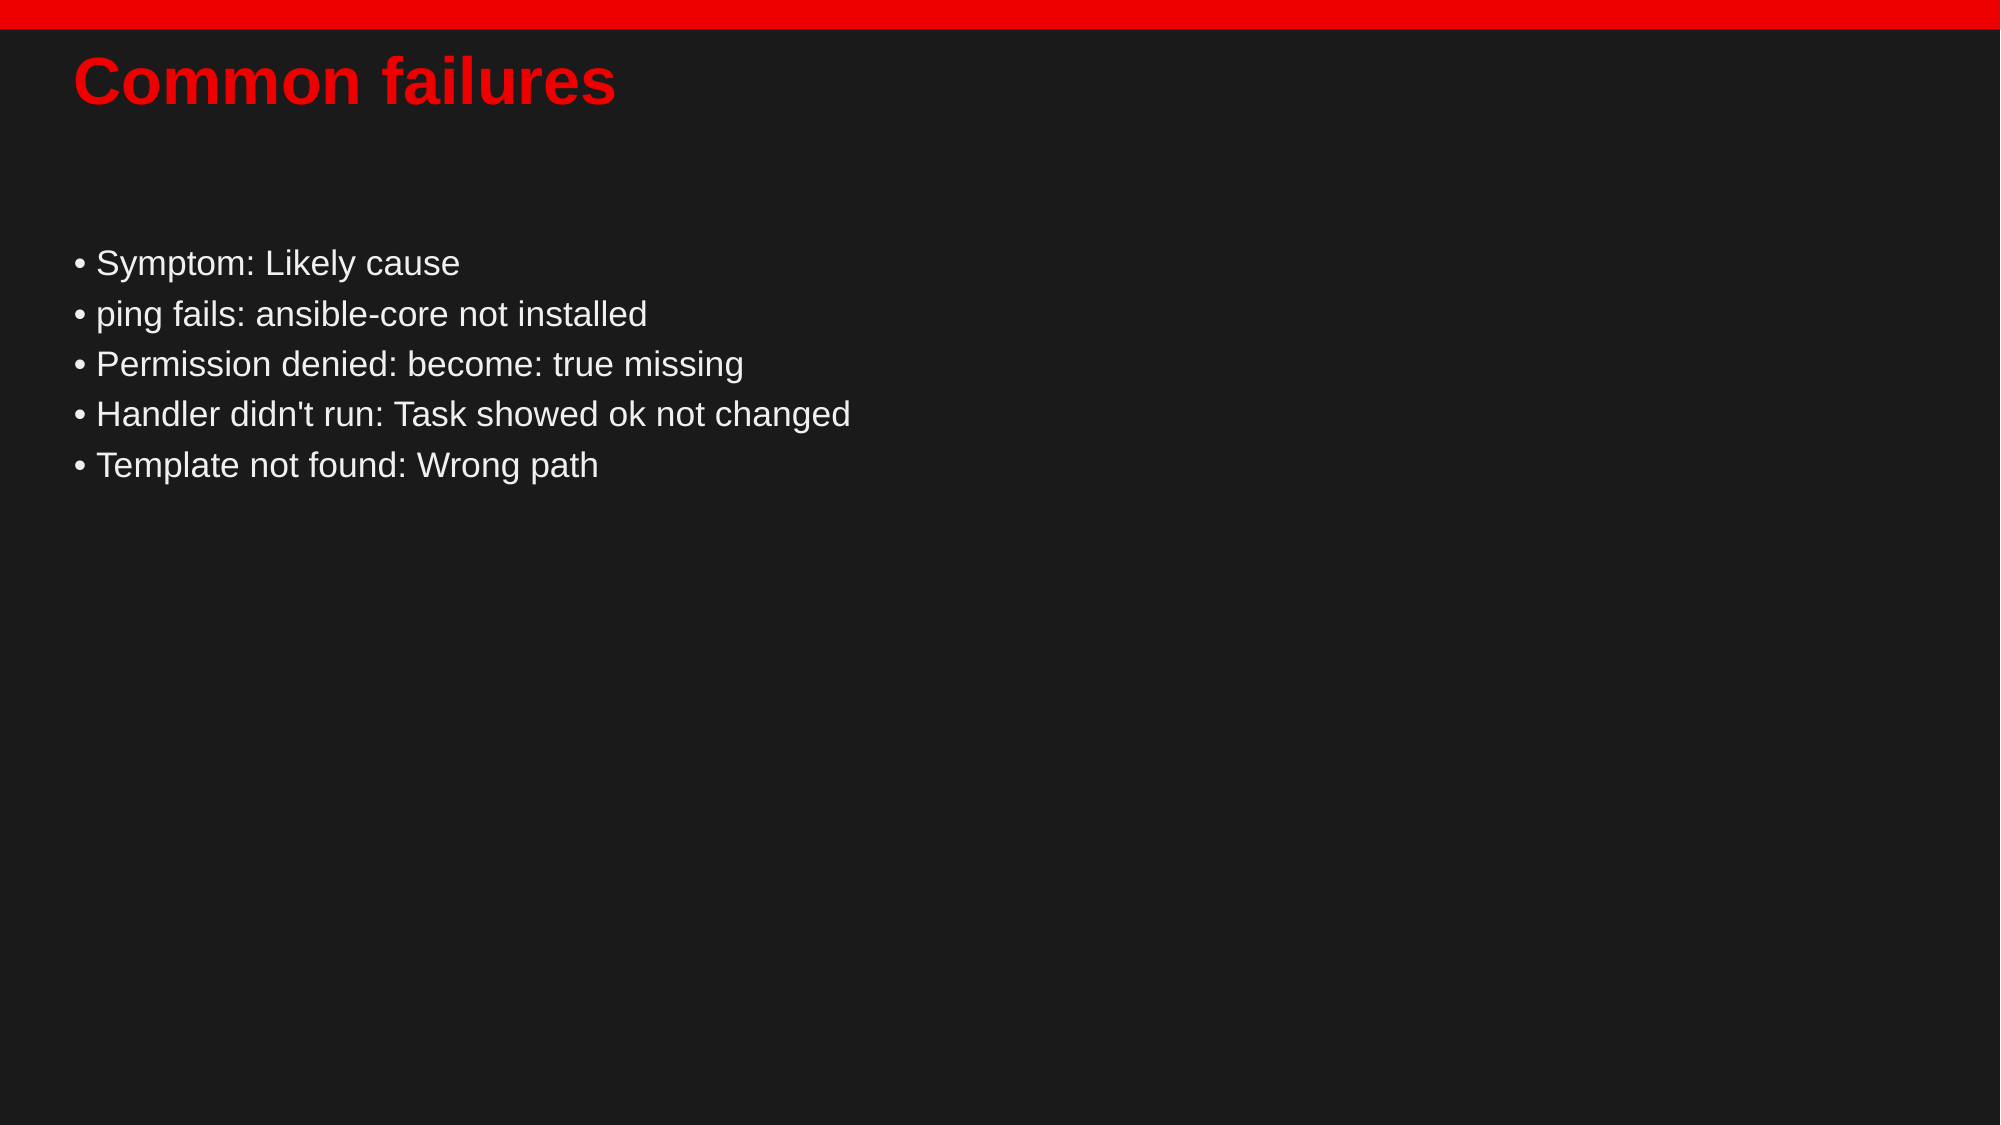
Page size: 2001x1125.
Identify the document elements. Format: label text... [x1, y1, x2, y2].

text_box [0, 0, 2001, 30]
text_box Common failures [59, 36, 1942, 208]
text_box • Symptom: Likely cause • ping fails: ansible-core not installed • Permission denied: become: true missing • Handler didn't run: Task showed ok not changed • Template not found: Wrong path [59, 236, 1942, 1037]
